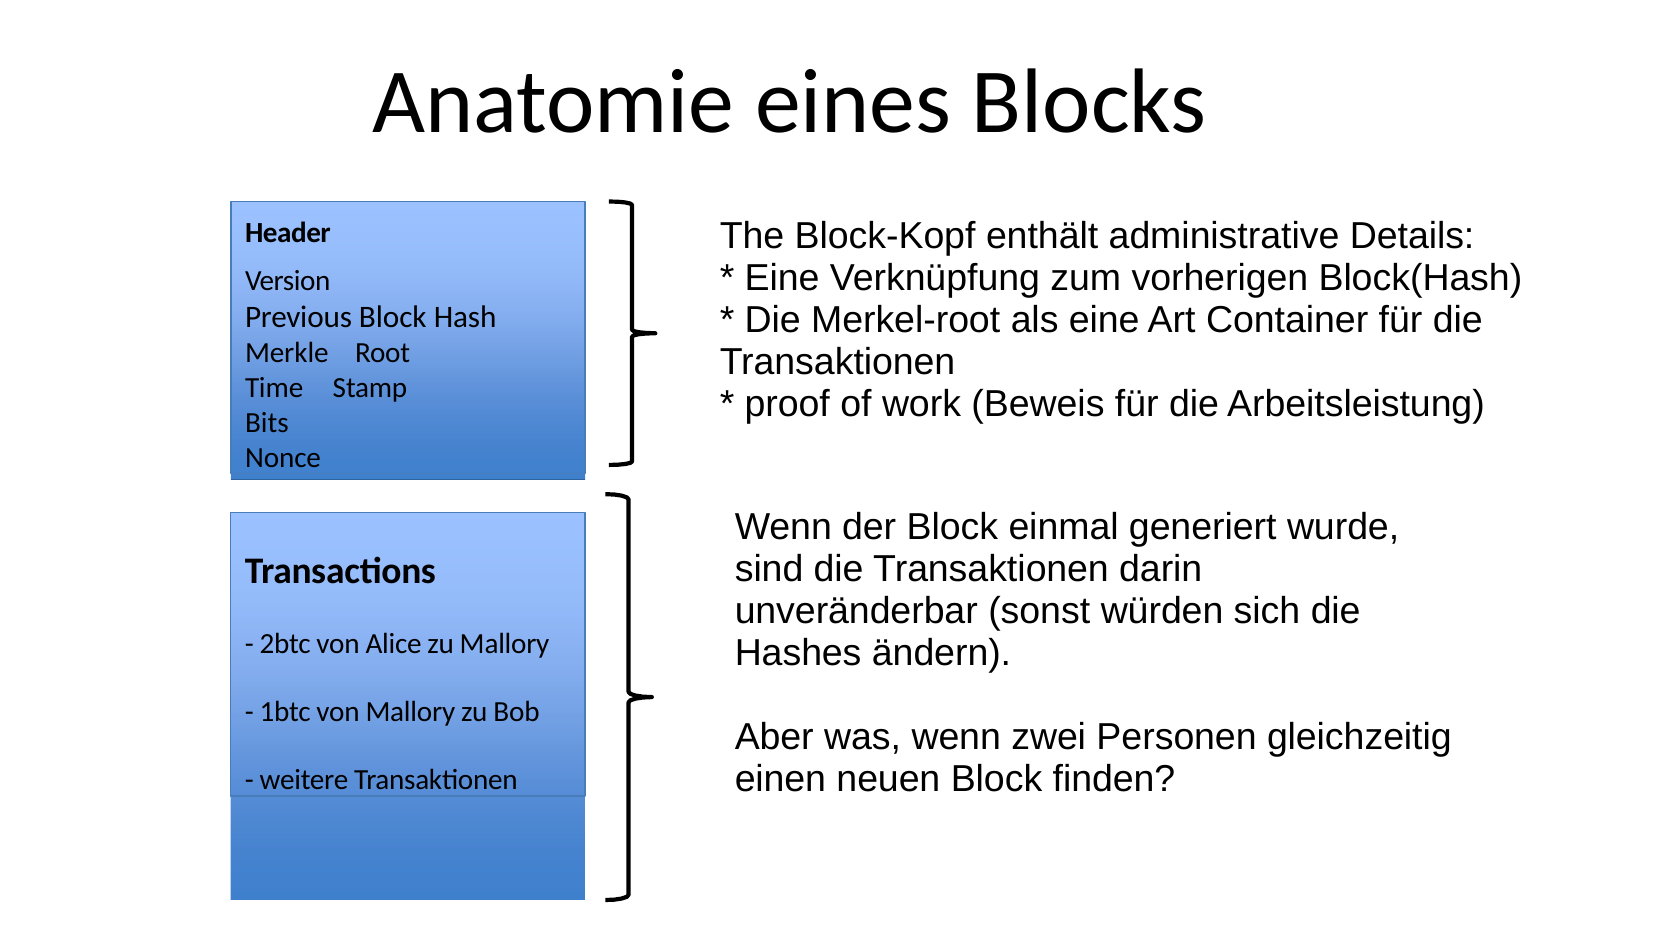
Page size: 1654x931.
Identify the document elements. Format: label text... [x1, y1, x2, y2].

text_box The Block-Kopf enthält administrative Details: * Eine Verknüpfung zum vorherigen Block(Hash) * Die Merkel-root als eine Art Container für die Transaktionen * proof of work (Beweis für die Arbeitsleistung) [705, 207, 1576, 432]
text_box [230, 474, 586, 481]
text_box Header Version Previous Block Hash Merkle Root Time Stamp Bits Nonce [230, 201, 586, 474]
text_box [230, 796, 586, 901]
title Anatomie eines Blocks [99, 27, 1555, 194]
text_box Wenn der Block einmal generiert wurde, sind die Transaktionen darin unveränderbar (sonst würden sich die Hashes ändern). Aber was, wenn zwei Personen gleichzeitig einen neuen Block finden? [720, 498, 1471, 807]
text_box Transactions - 2btc von Alice zu Mallory - 1btc von Mallory zu Bob - weitere Transaktionen [230, 512, 586, 796]
